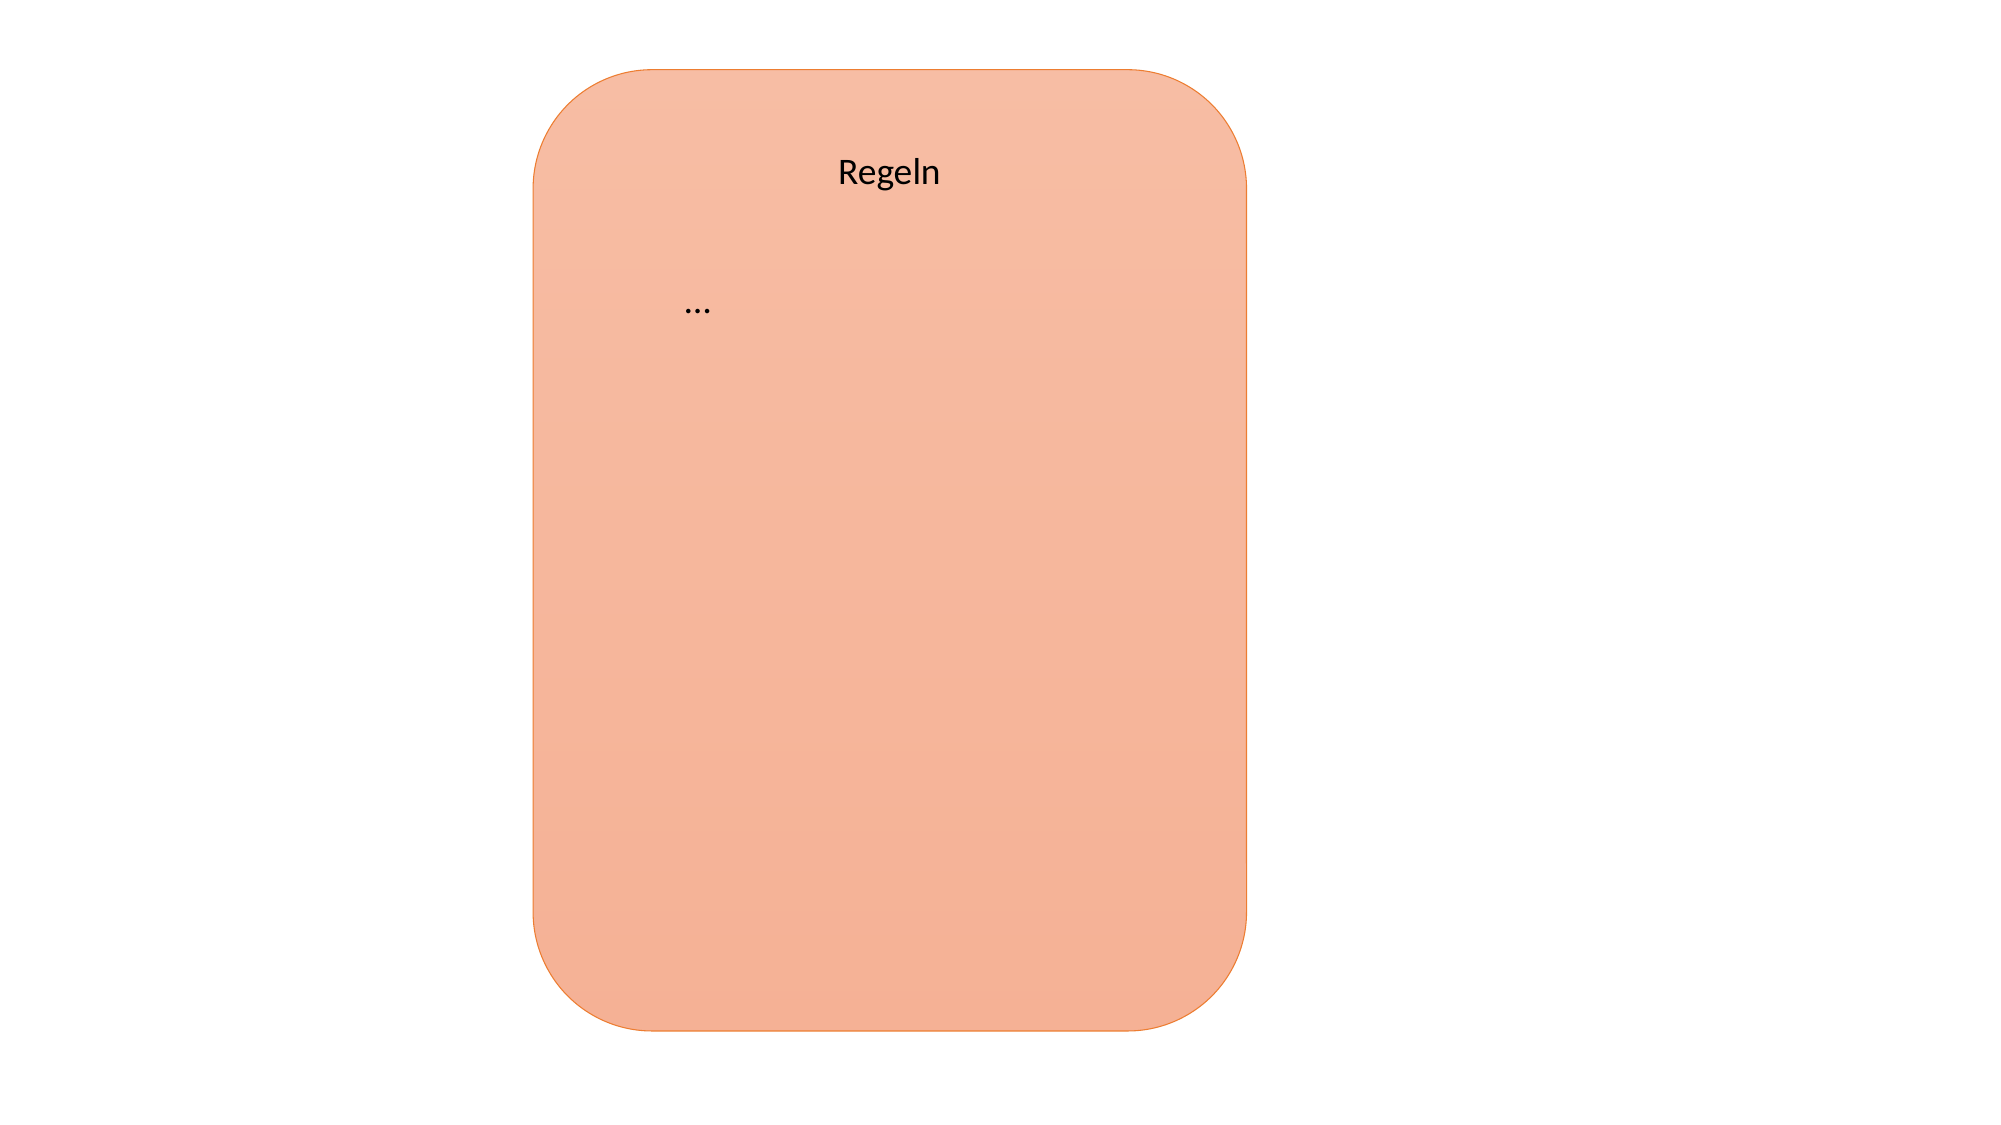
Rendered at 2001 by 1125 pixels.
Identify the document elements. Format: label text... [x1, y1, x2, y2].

text_box … [669, 268, 1034, 329]
text_box [533, 69, 1247, 1031]
text_box Regeln [669, 139, 1110, 201]
